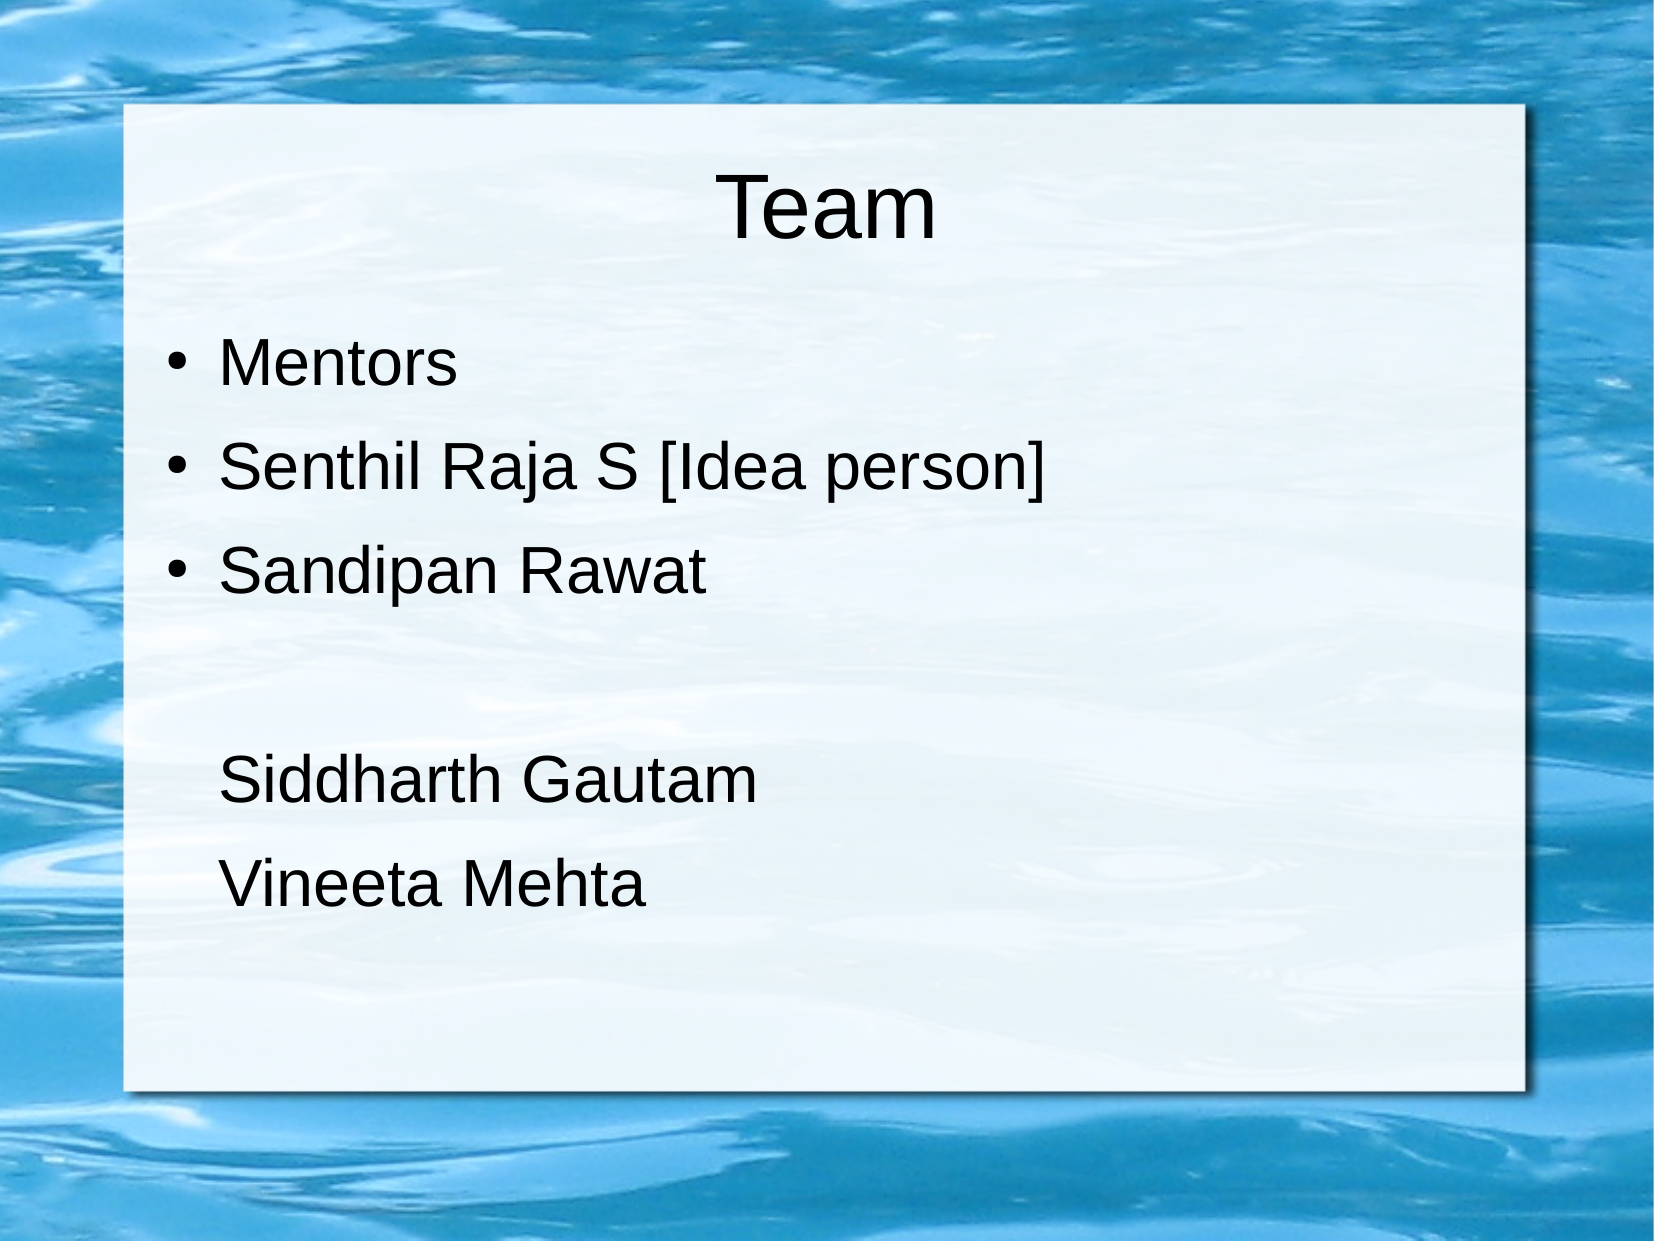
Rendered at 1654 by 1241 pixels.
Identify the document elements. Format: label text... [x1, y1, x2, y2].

title Team [147, 98, 1506, 315]
picture [0, 0, 1654, 1241]
list Mentors Senthil Raja S [Idea person] Sandipan Rawat Siddharth Gautam Vineeta Mehta [147, 324, 1506, 1045]
